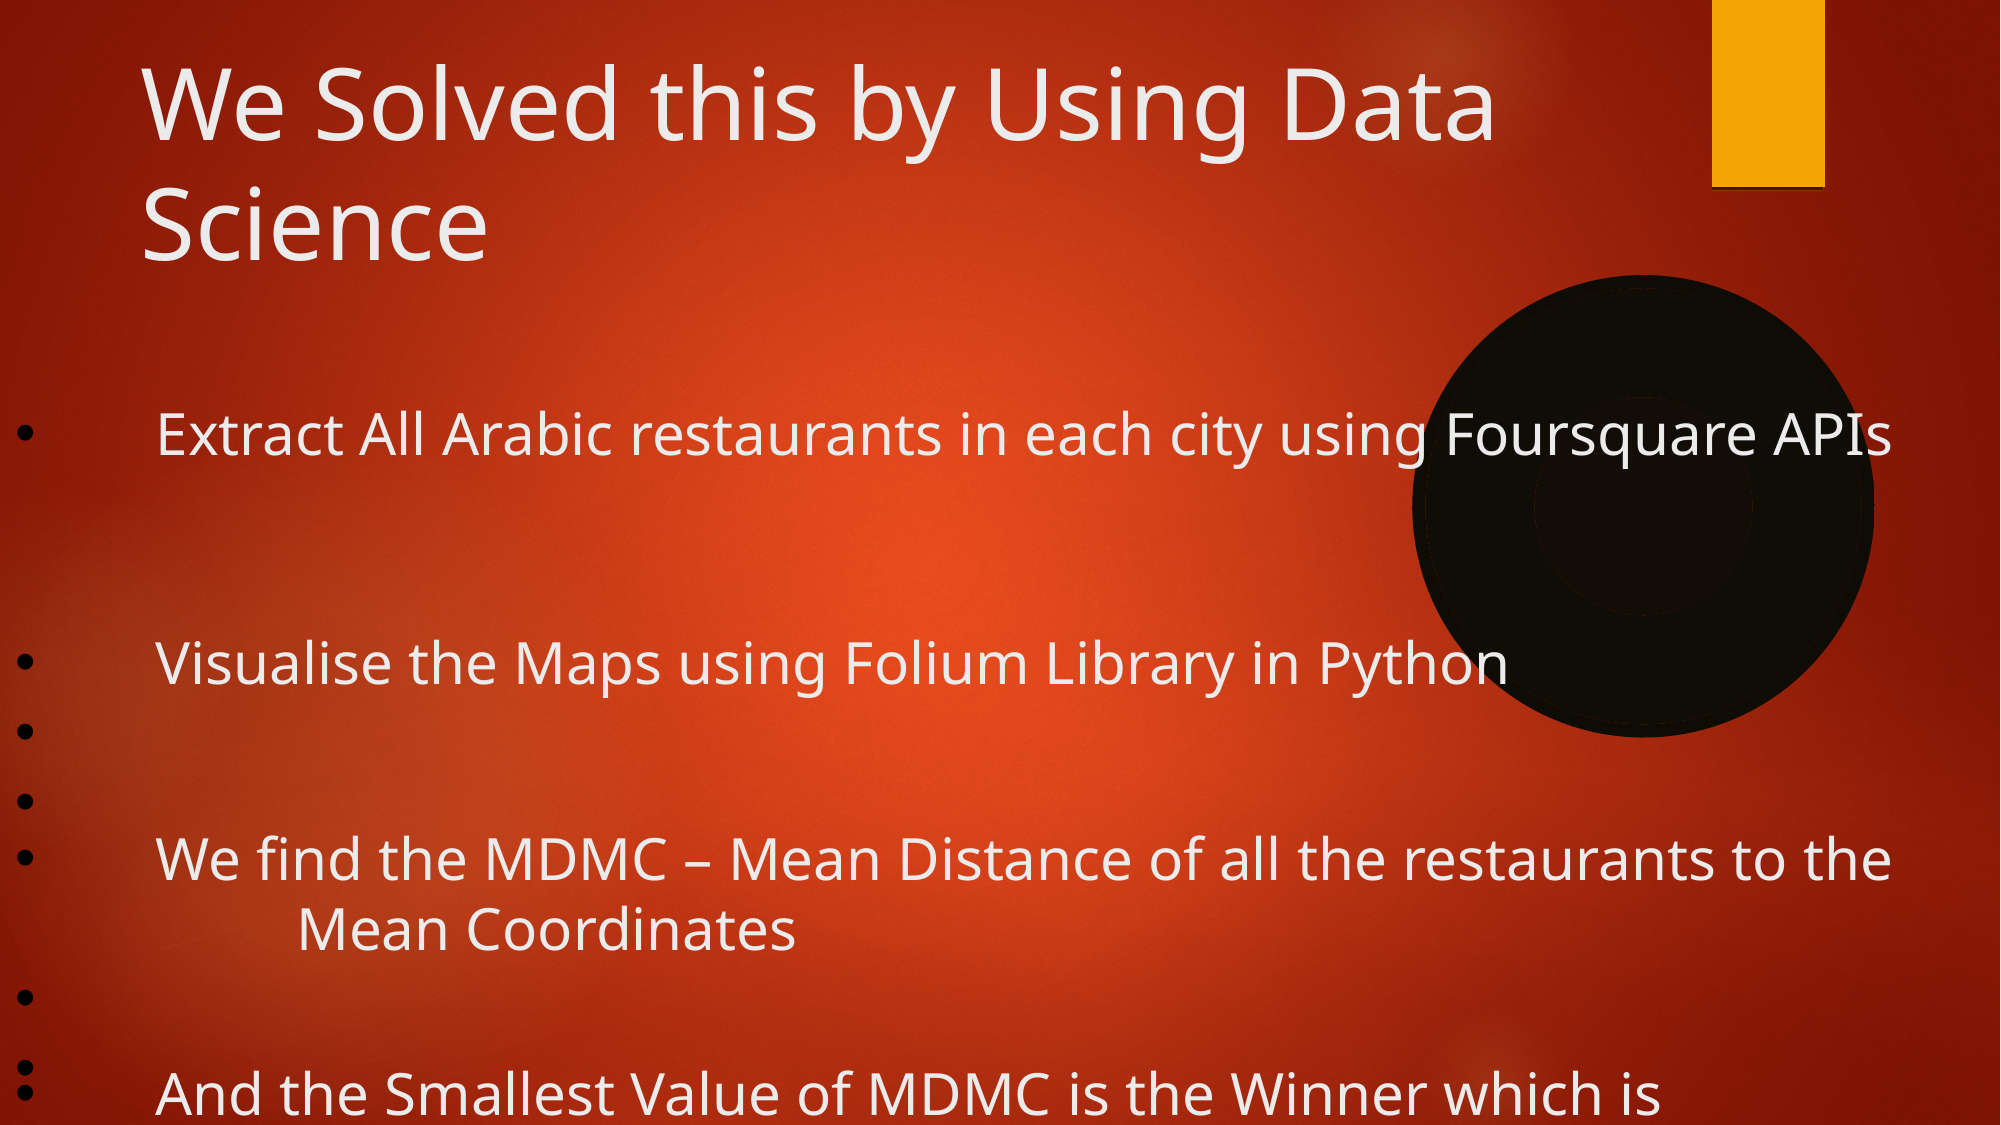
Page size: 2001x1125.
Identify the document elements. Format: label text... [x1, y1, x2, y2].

text_box Visualise the Maps using Folium Library in Python [0, 548, 1932, 710]
title We Solved this by Using Data Science [125, 0, 1660, 289]
text_box Extract All Arabic restaurants in each city using Foursquare APIs [0, 314, 1932, 475]
text_box We find the MDMC – Mean Distance of all the restaurants to the Mean Coordinates [0, 744, 1932, 906]
text_box And the Smallest Value of MDMC is the Winner which is Melbourne which has the Highest Density Of Arabic restaurants. [0, 979, 1932, 1125]
